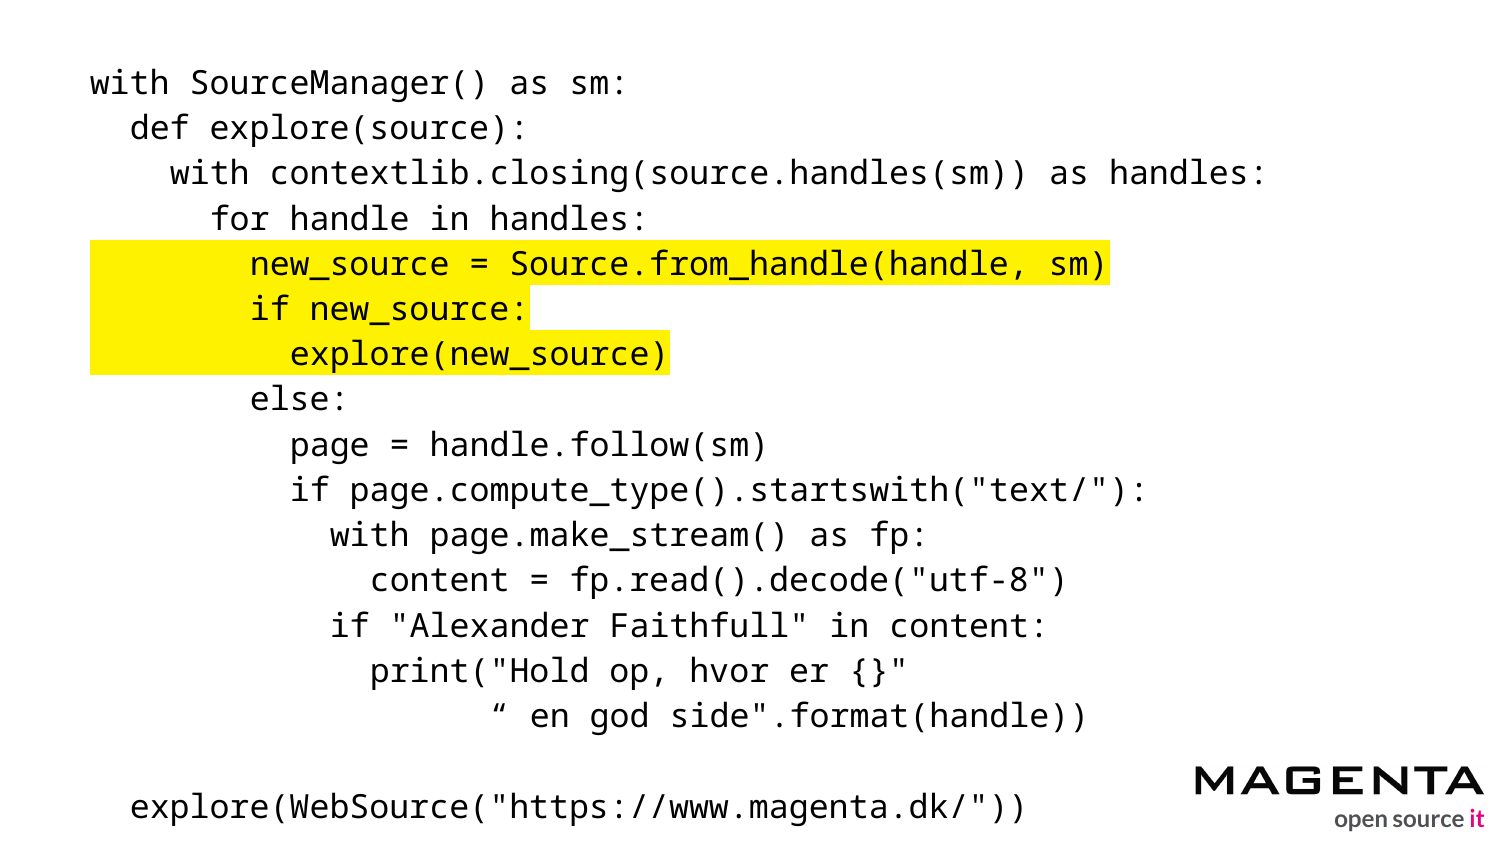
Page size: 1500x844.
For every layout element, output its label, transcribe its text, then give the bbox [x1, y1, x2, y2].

text_box with SourceManager() as sm: def explore(source): with contextlib.closing(source.handles(sm)) as handles: for handle in handles: new_source = Source.from_handle(handle, sm) if new_source: explore(new_source) else: page = handle.follow(sm) if page.compute_type().startswith("text/"): with page.make_stream() as fp: content = fp.read().decode("utf-8") if "Alexander Faithfull" in content: print("Hold op, hvor er {}" “ en god side".format(handle)) explore(WebSource("https://www.magenta.dk/")) [75, 51, 1441, 776]
picture [1193, 764, 1488, 833]
